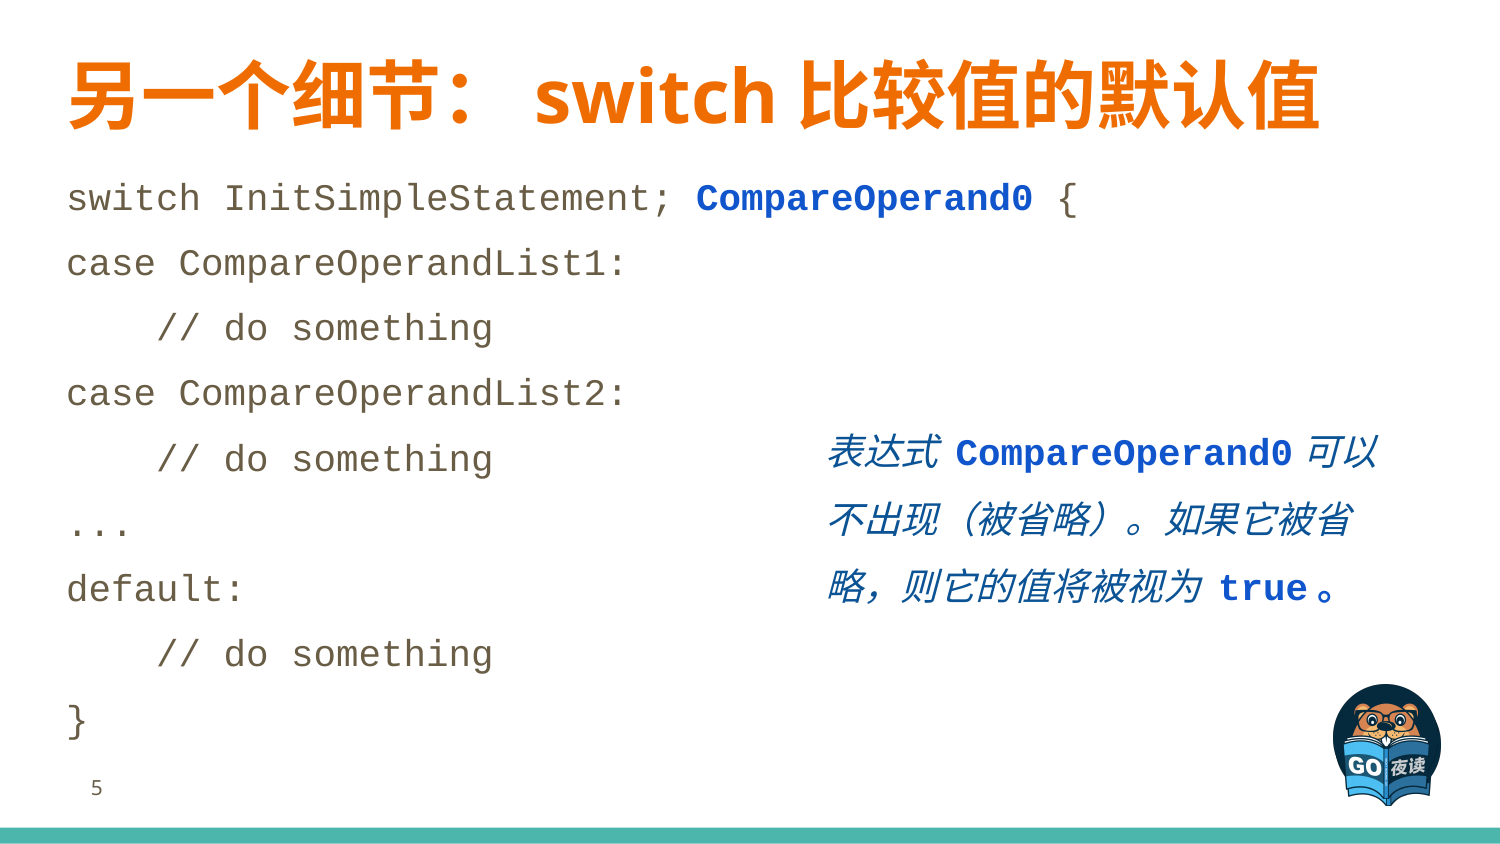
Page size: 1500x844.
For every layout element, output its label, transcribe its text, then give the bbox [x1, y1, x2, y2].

list switch InitSimpleStatement; CompareOperand0 { case CompareOperandList1: // do something case CompareOperandList2: // do something ... default: // do something } [51, 169, 1287, 757]
title 另一个细节：switch比较值的默认值 [51, 33, 1449, 150]
text_box 表达式 CompareOperand0可以不出现（被省略）。如果它被省略，则它的值将被视为 true。 [810, 390, 1429, 625]
picture [1333, 684, 1441, 806]
slide_number <number> [27, 756, 118, 821]
